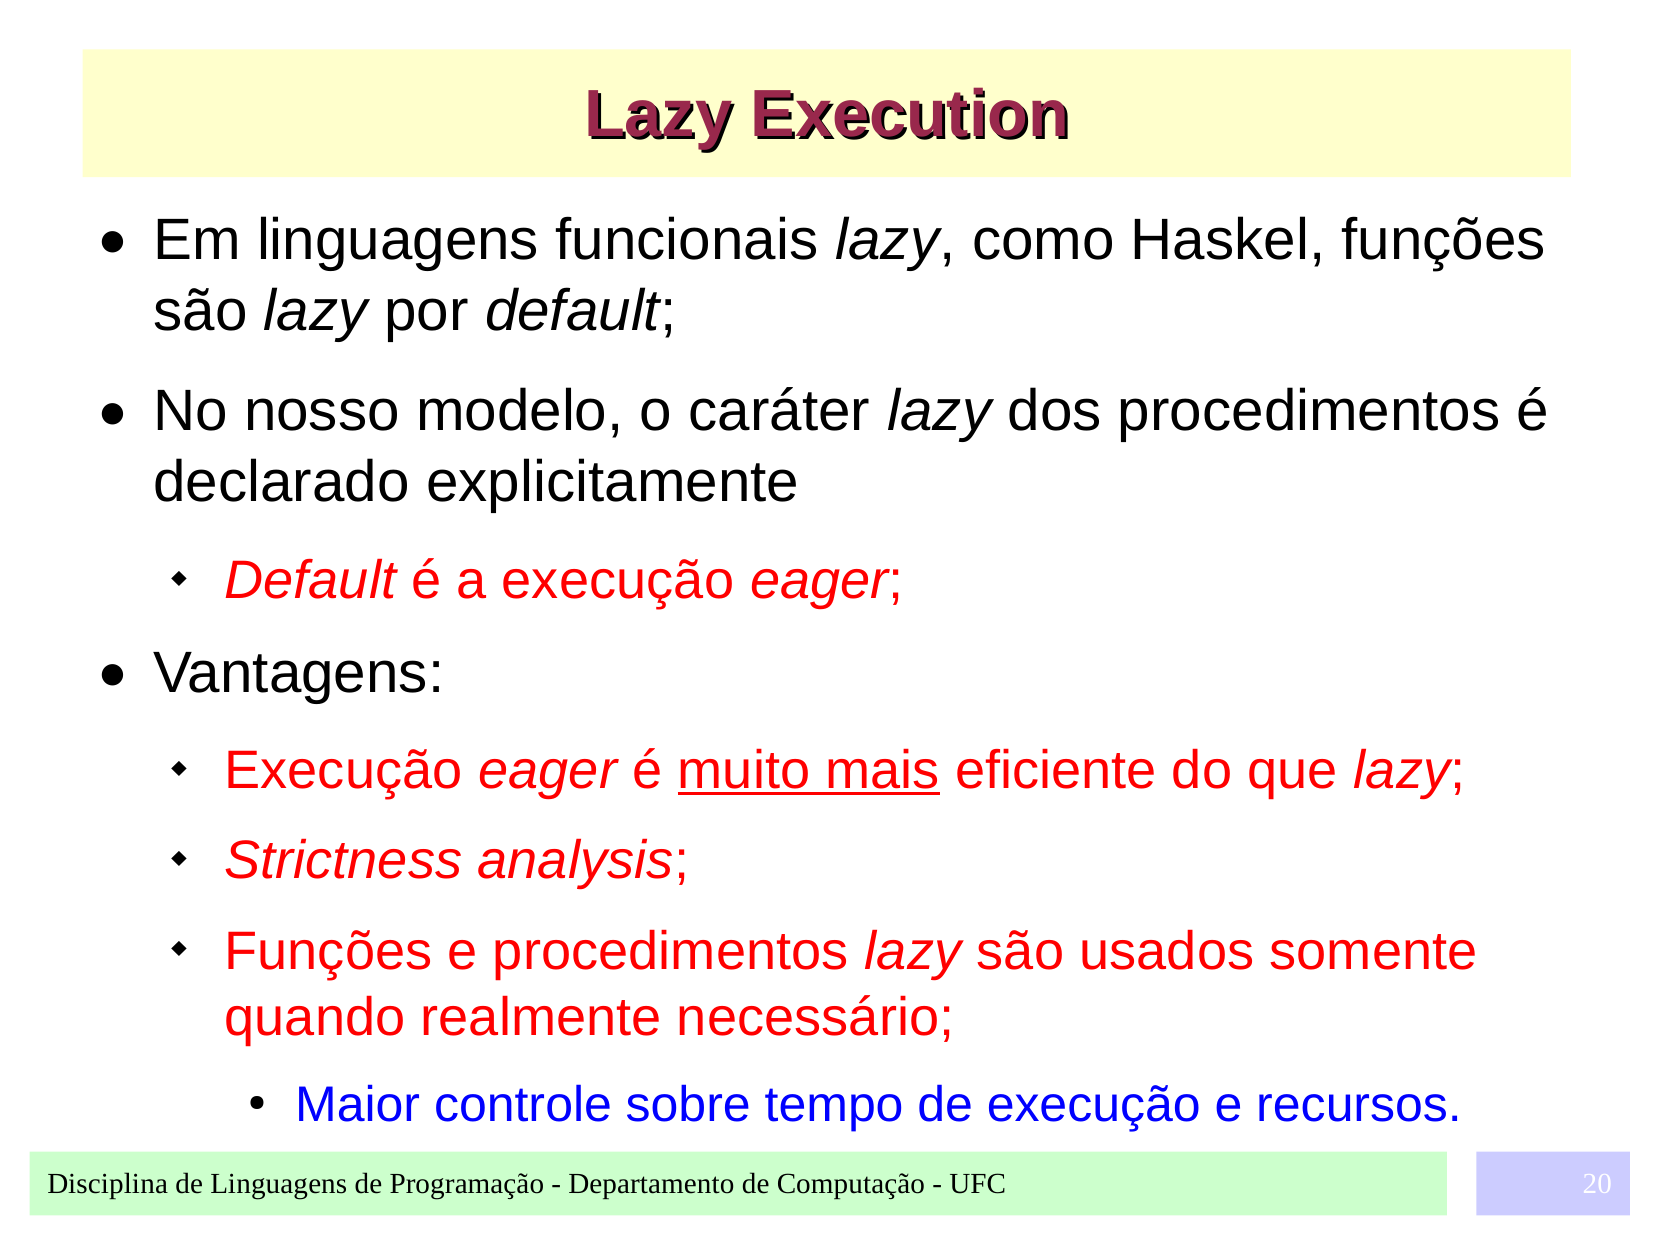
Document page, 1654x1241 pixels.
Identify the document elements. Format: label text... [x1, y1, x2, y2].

title Lazy Execution [82, 49, 1571, 178]
list Em linguagens funcionais lazy, como Haskel, funções são lazy por default; No nosso modelo, o caráter lazy dos procedimentos é declarado explicitamente Default é a execução eager; Vantagens: Execução eager é muito mais eficiente do que lazy; Strictness analysis; Funções e procedimentos lazy são usados somente quando realmente necessário; Maior controle sobre tempo de execução e recursos. [82, 206, 1571, 1137]
